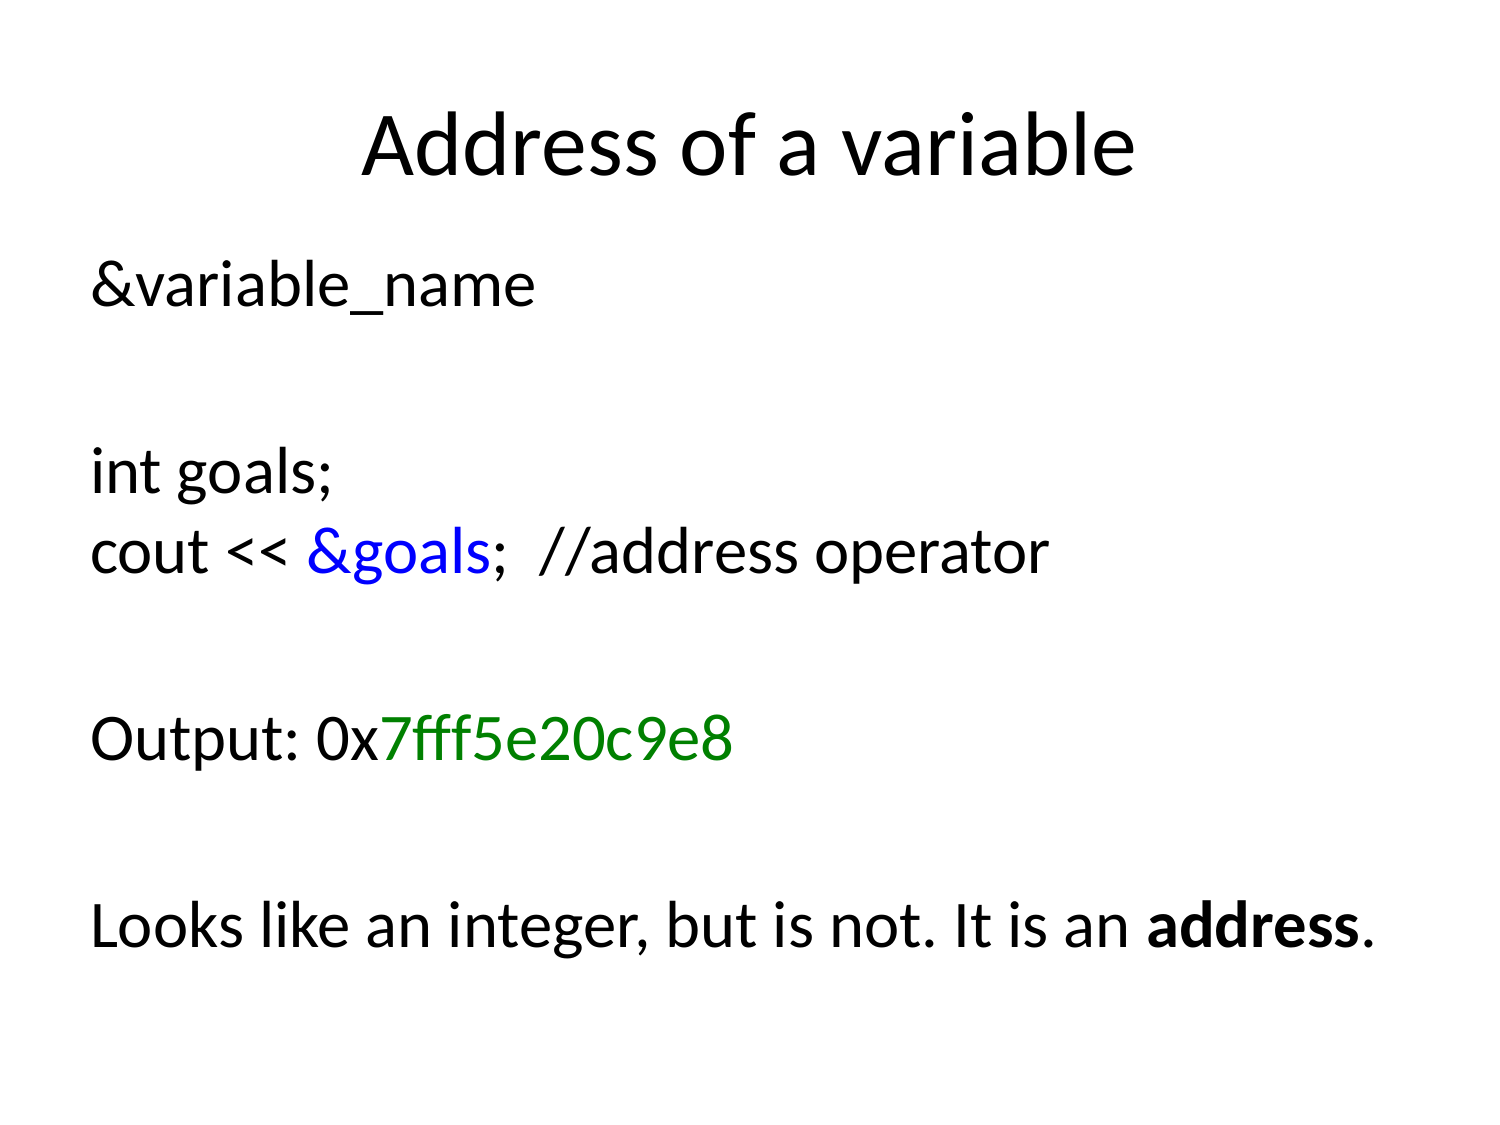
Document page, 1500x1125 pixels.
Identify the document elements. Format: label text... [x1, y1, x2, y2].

title Address of a variable [75, 45, 1425, 232]
list &variable_name int goals; cout << &goals; //address operator Output: 0x7fff5e20c9e8 Looks like an integer, but is not. It is an address. [75, 232, 1425, 975]
